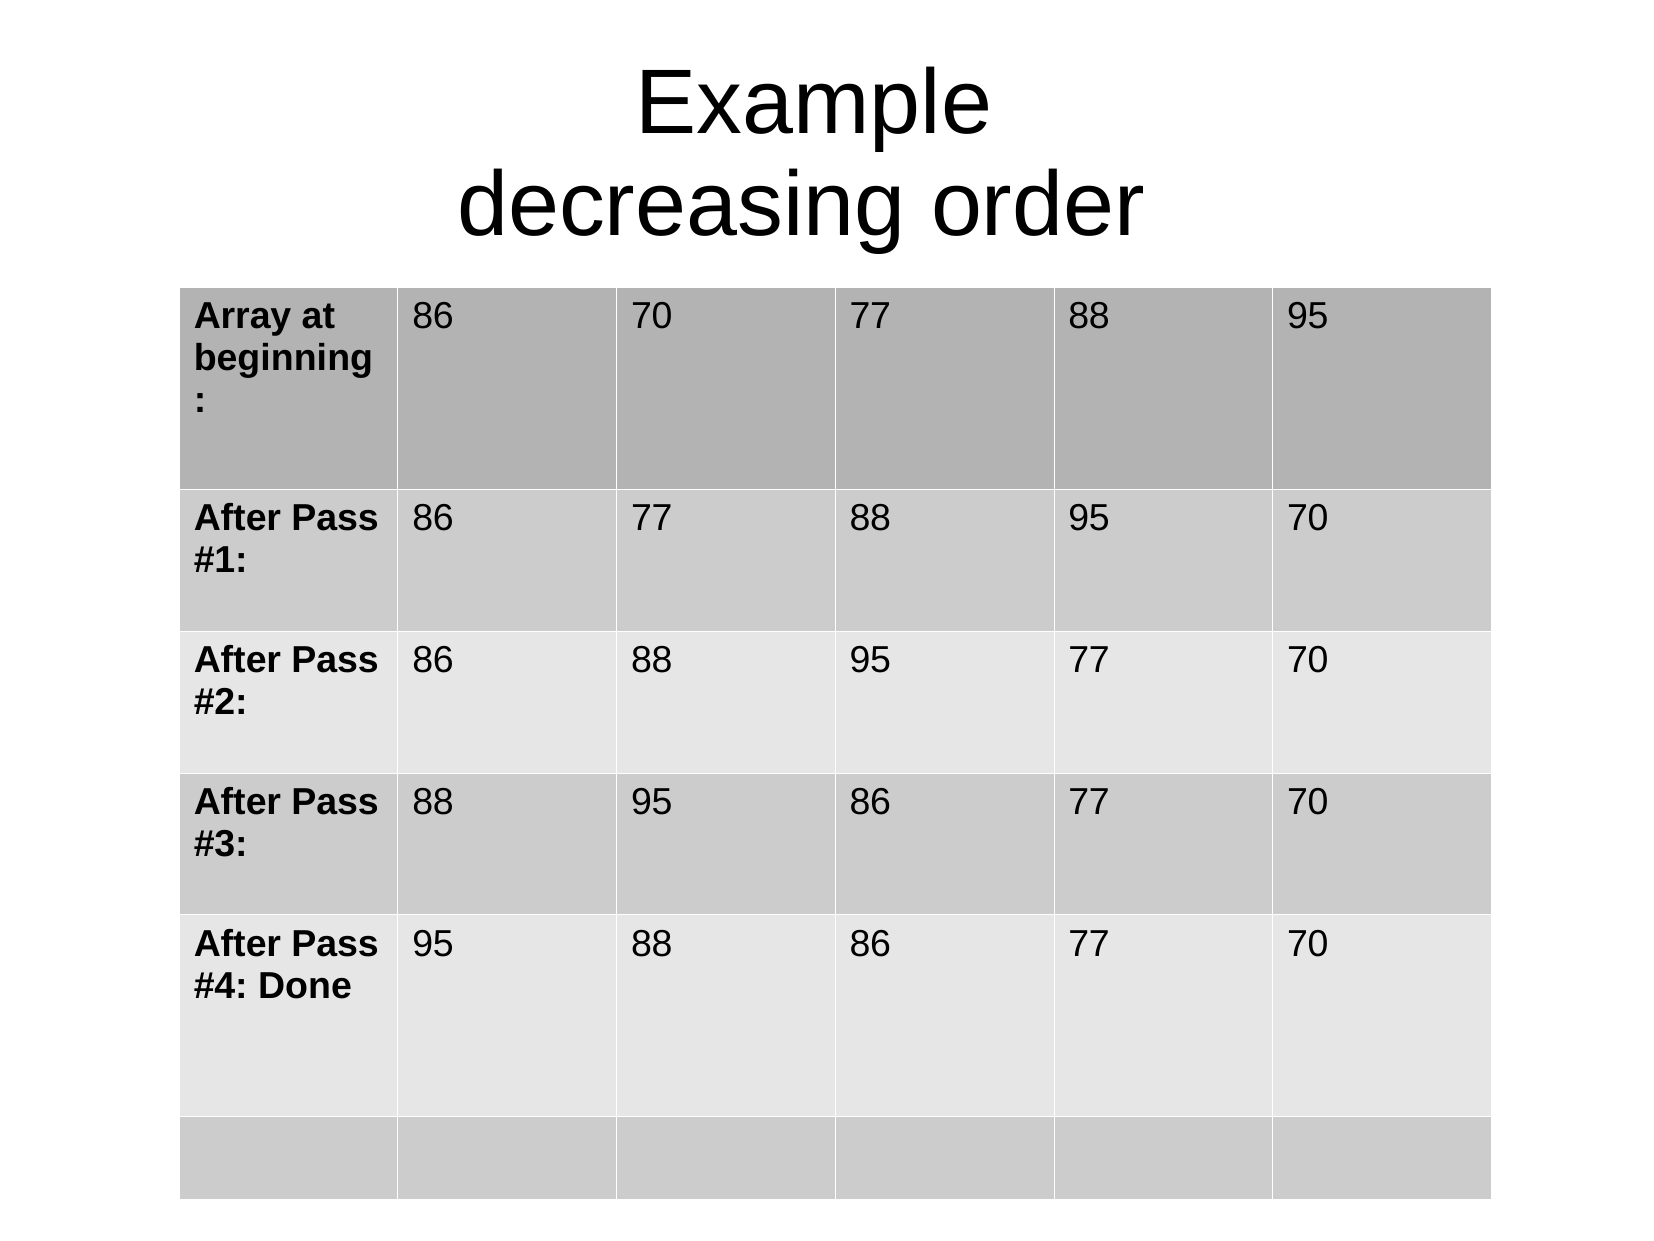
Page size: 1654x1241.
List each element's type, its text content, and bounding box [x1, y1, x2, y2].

table_cell 70 [1273, 632, 1491, 773]
table_cell 86 [398, 632, 616, 773]
table_header 95 [1273, 288, 1491, 489]
title Example decreasing order [82, 49, 1571, 257]
table_cell 77 [1055, 632, 1272, 773]
table_cell 70 [1273, 774, 1491, 914]
table_cell After Pass #3: [180, 774, 397, 914]
table_cell 70 [1273, 490, 1491, 631]
table_cell 77 [1055, 915, 1272, 1116]
table_cell After Pass #1: [180, 490, 397, 631]
table_cell 70 [1273, 915, 1491, 1116]
table_cell After Pass #4: Done [180, 915, 397, 1116]
table_cell 95 [836, 632, 1054, 773]
table_cell [1273, 1117, 1491, 1199]
table_cell 88 [617, 915, 835, 1116]
table_header 88 [1055, 288, 1272, 489]
table_header 77 [836, 288, 1054, 489]
table_cell 95 [398, 915, 616, 1116]
table_cell [398, 1117, 616, 1199]
table_cell 95 [1055, 490, 1272, 631]
table_cell [180, 1117, 397, 1199]
table_cell After Pass #2: [180, 632, 397, 773]
table_header 86 [398, 288, 616, 489]
table_cell 88 [836, 490, 1054, 631]
table_header 70 [617, 288, 835, 489]
table_cell [836, 1117, 1054, 1199]
table_cell 77 [617, 490, 835, 631]
table_cell 88 [398, 774, 616, 914]
table_cell 95 [617, 774, 835, 914]
table_cell 86 [836, 915, 1054, 1116]
table_cell 77 [1055, 774, 1272, 914]
table_cell 88 [617, 632, 835, 773]
table_cell 86 [398, 490, 616, 631]
table_cell [1055, 1117, 1272, 1199]
table_cell [617, 1117, 835, 1199]
table_header Array at beginning: [180, 288, 397, 489]
table_cell 86 [836, 774, 1054, 914]
